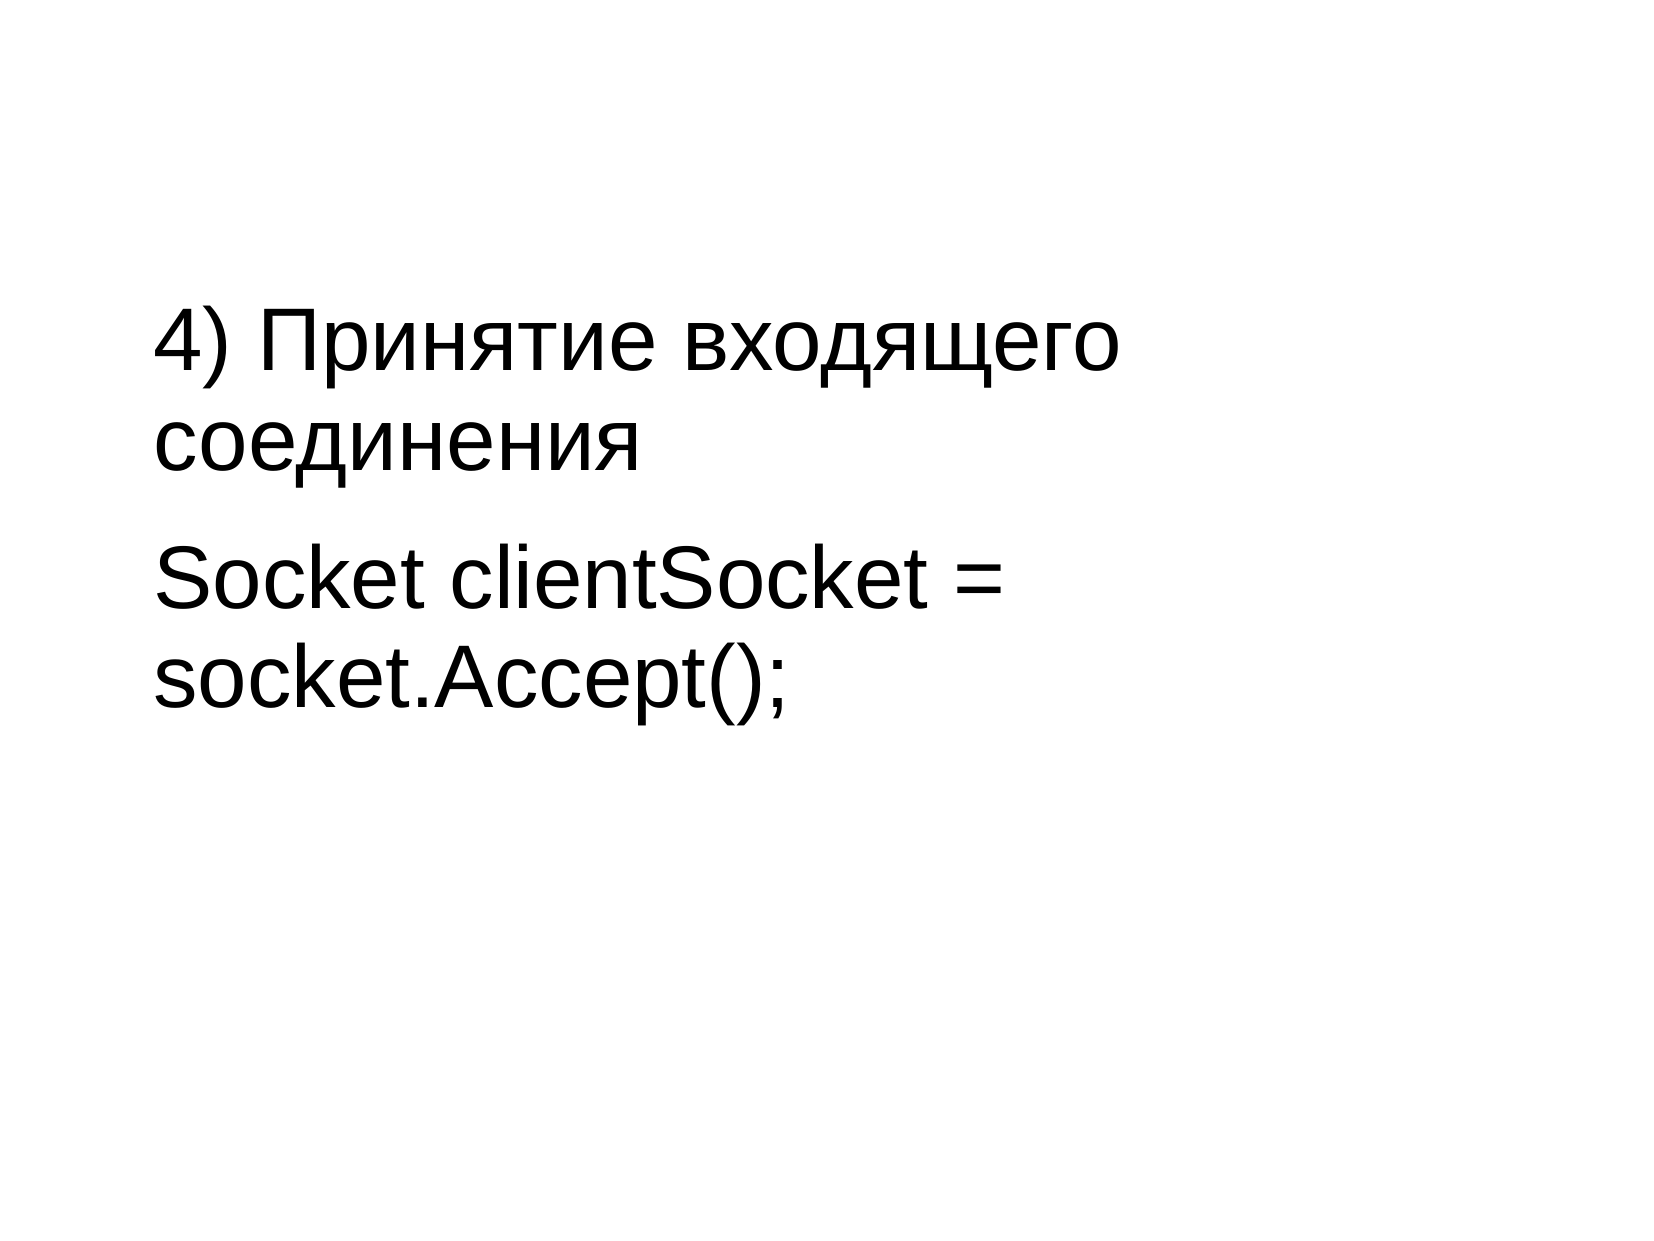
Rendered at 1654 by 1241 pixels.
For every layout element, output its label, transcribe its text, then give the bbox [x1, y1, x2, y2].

list 4) Принятие входящего соединения Socket clientSocket = socket.Accept(); [82, 290, 1571, 1010]
